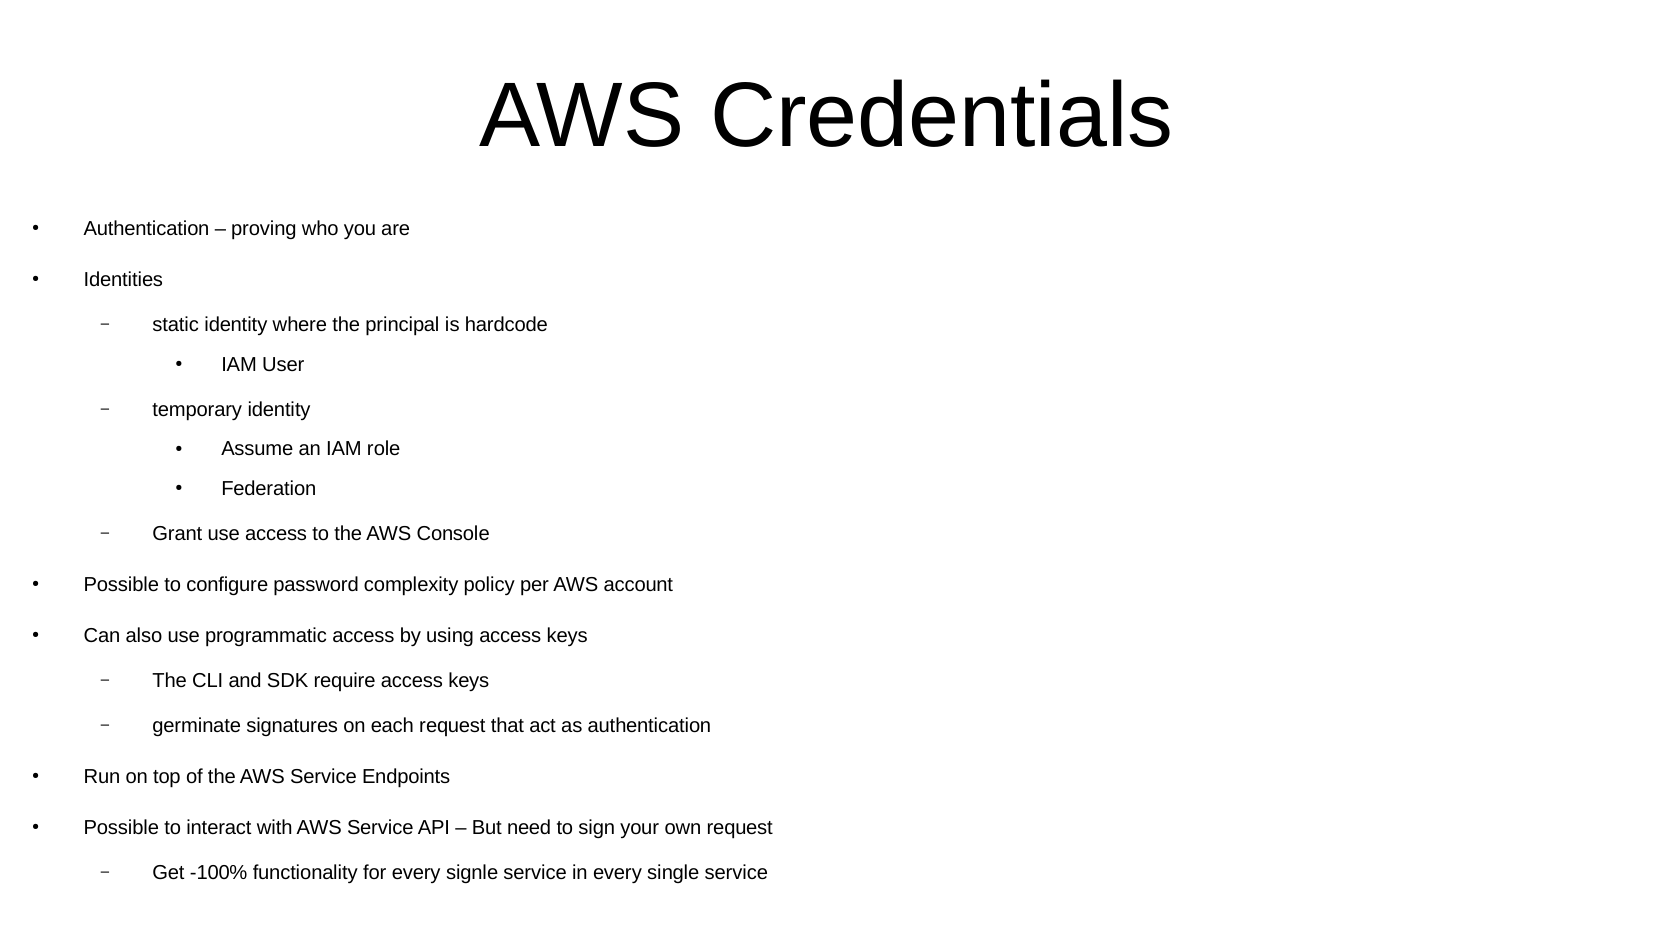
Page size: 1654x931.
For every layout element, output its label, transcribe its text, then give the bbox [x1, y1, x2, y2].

list Authentication – proving who you are Identities static identity where the principal is hardcode IAM User temporary identity Assume an IAM role Federation Grant use access to the AWS Console Possible to configure password complexity policy per AWS account Can also use programmatic access by using access keys The CLI and SDK require access keys germinate signatures on each request that act as authentication Run on top of the AWS Service Endpoints Possible to interact with AWS Service API – But need to sign your own request Get -100% functionality for every signle service in every single service [15, 217, 1571, 886]
title AWS Credentials [82, 37, 1571, 193]
